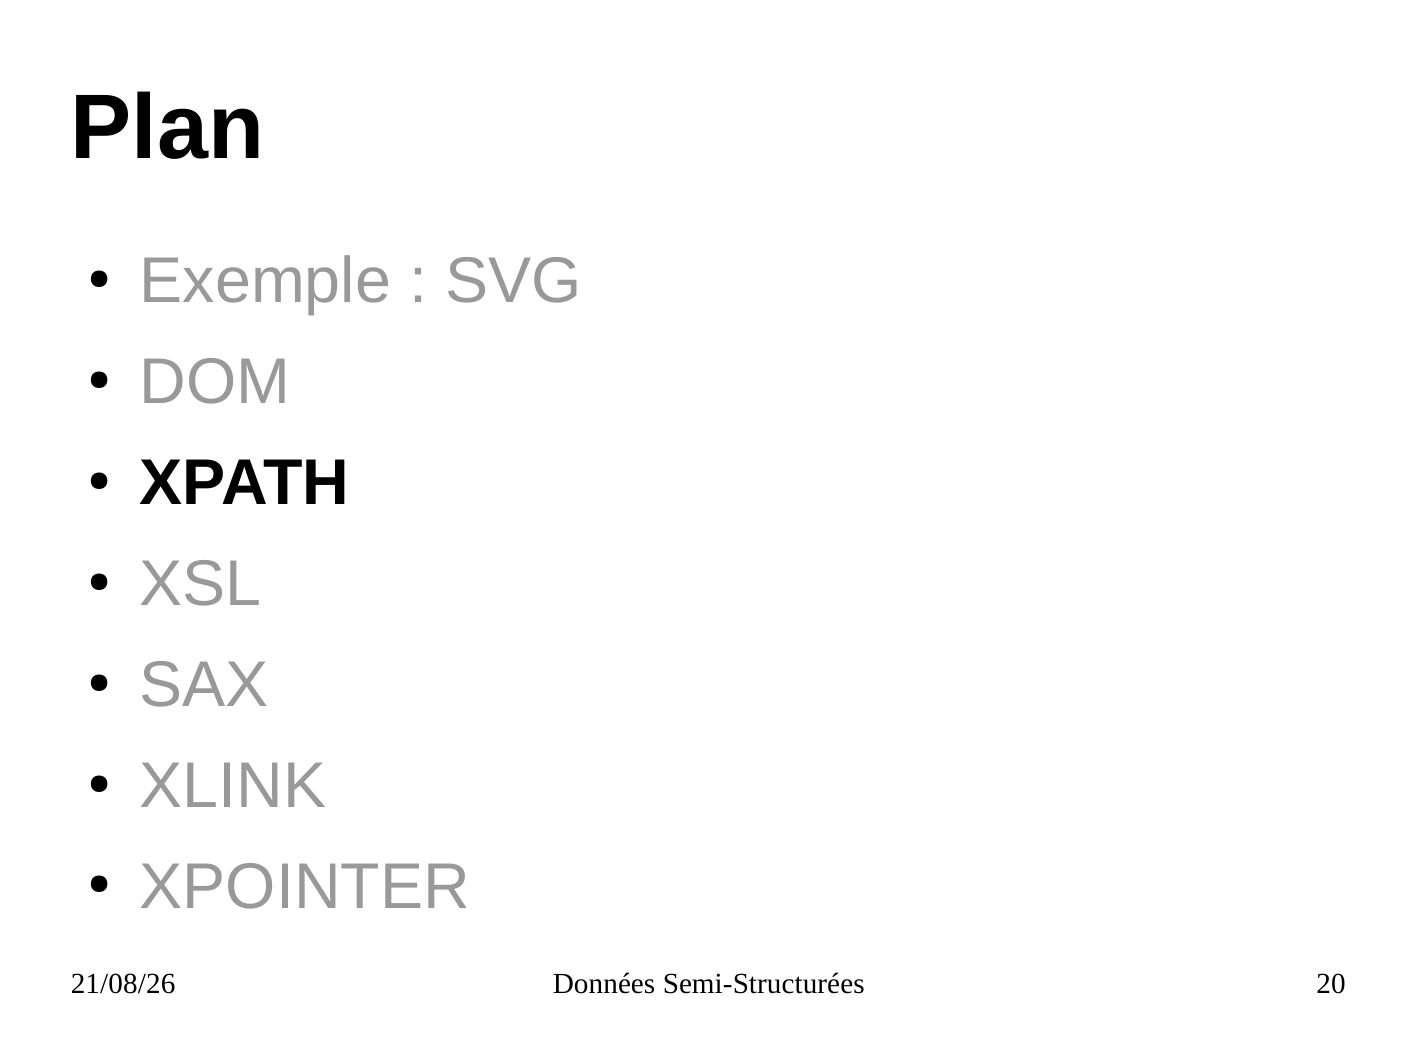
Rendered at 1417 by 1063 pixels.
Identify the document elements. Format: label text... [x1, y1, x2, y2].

list Exemple : SVG DOM XPATH XSL SAX XLINK XPOINTER [70, 244, 1346, 925]
title Plan [70, 42, 1346, 212]
